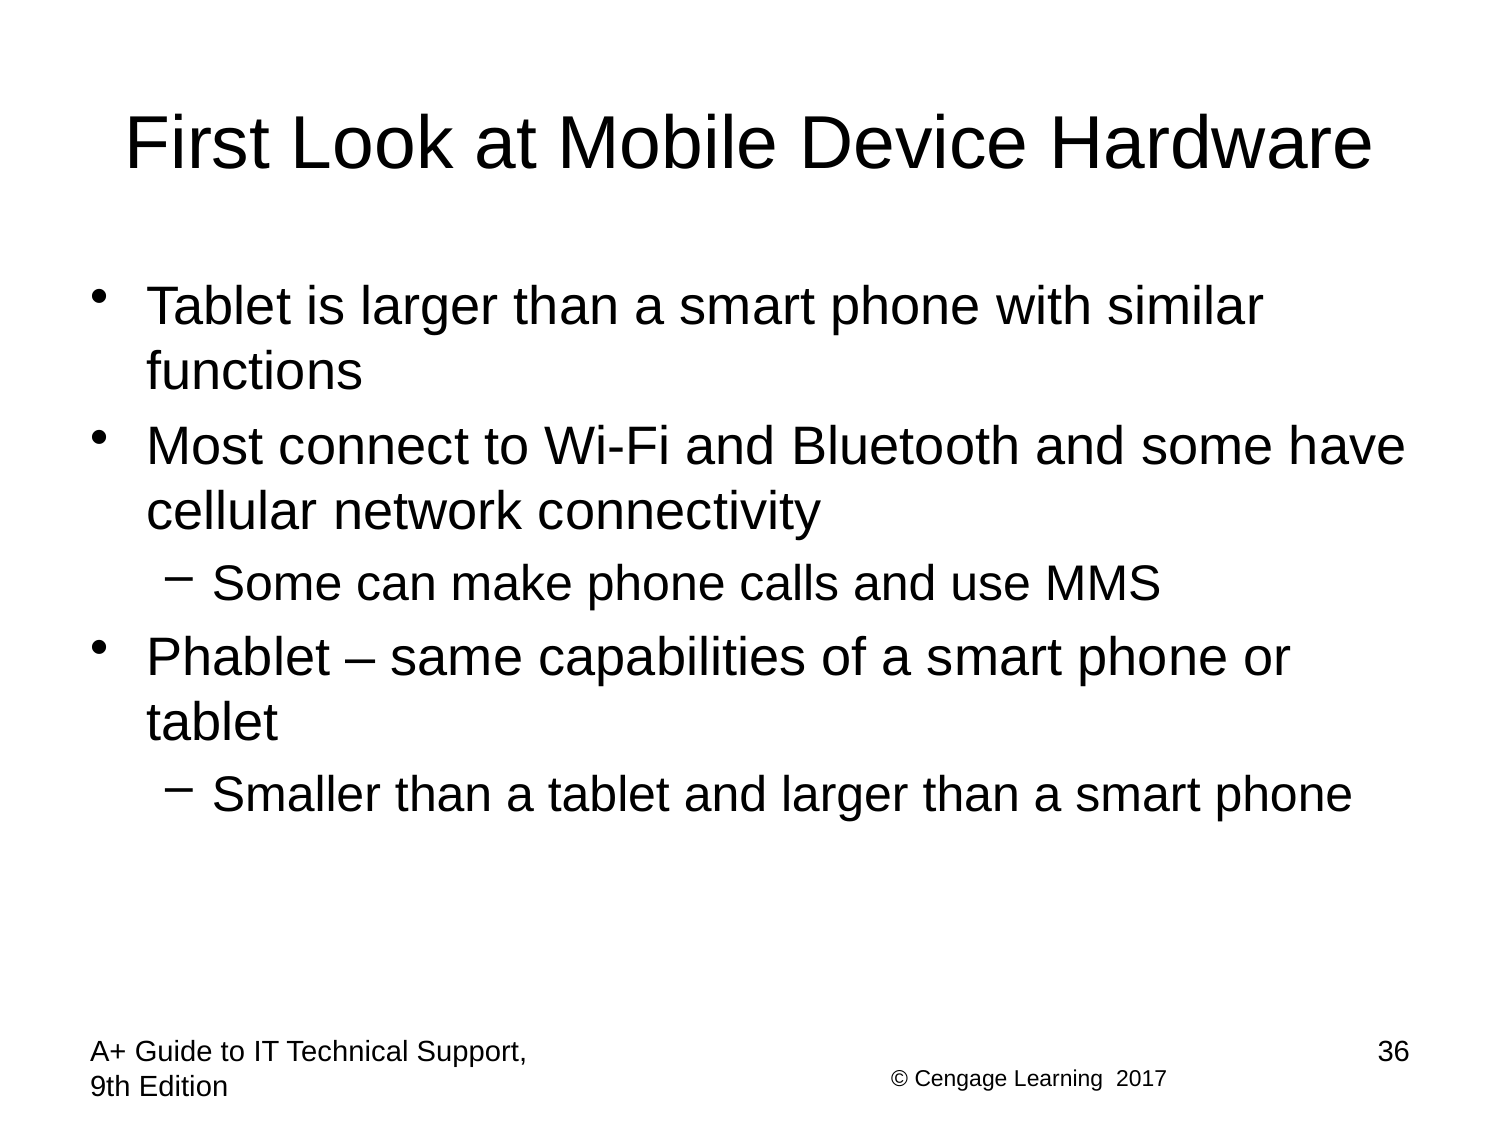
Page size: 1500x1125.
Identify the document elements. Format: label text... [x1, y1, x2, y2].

title First Look at Mobile Device Hardware [75, 45, 1425, 233]
list Tablet is larger than a smart phone with similar functions Most connect to Wi-Fi and Bluetooth and some have cellular network connectivity Some can make phone calls and use MMS Phablet – same capabilities of a smart phone or tablet Smaller than a tablet and larger than a smart phone [75, 262, 1425, 1005]
slide_number <number> [1312, 1024, 1425, 1103]
footer A+ Guide to IT Technical Support, 9th Edition [75, 1024, 588, 1103]
